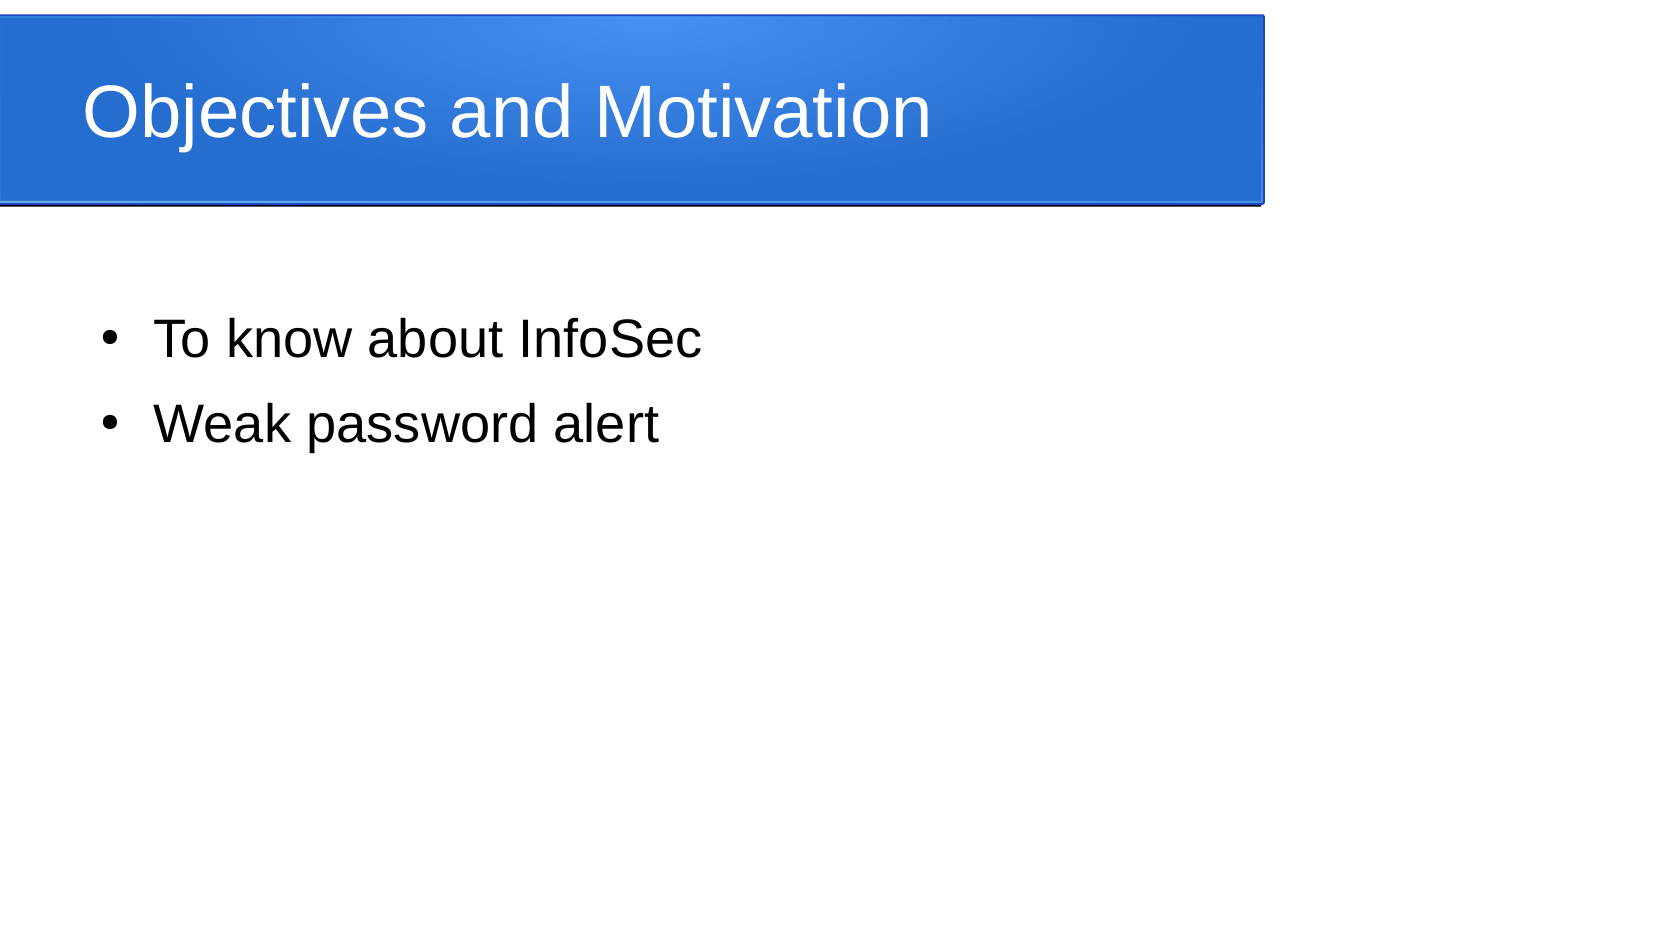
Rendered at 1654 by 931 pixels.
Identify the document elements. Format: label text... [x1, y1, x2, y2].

list To know about InfoSec Weak password alert [82, 224, 1571, 764]
title Objectives and Motivation [82, 35, 1235, 189]
